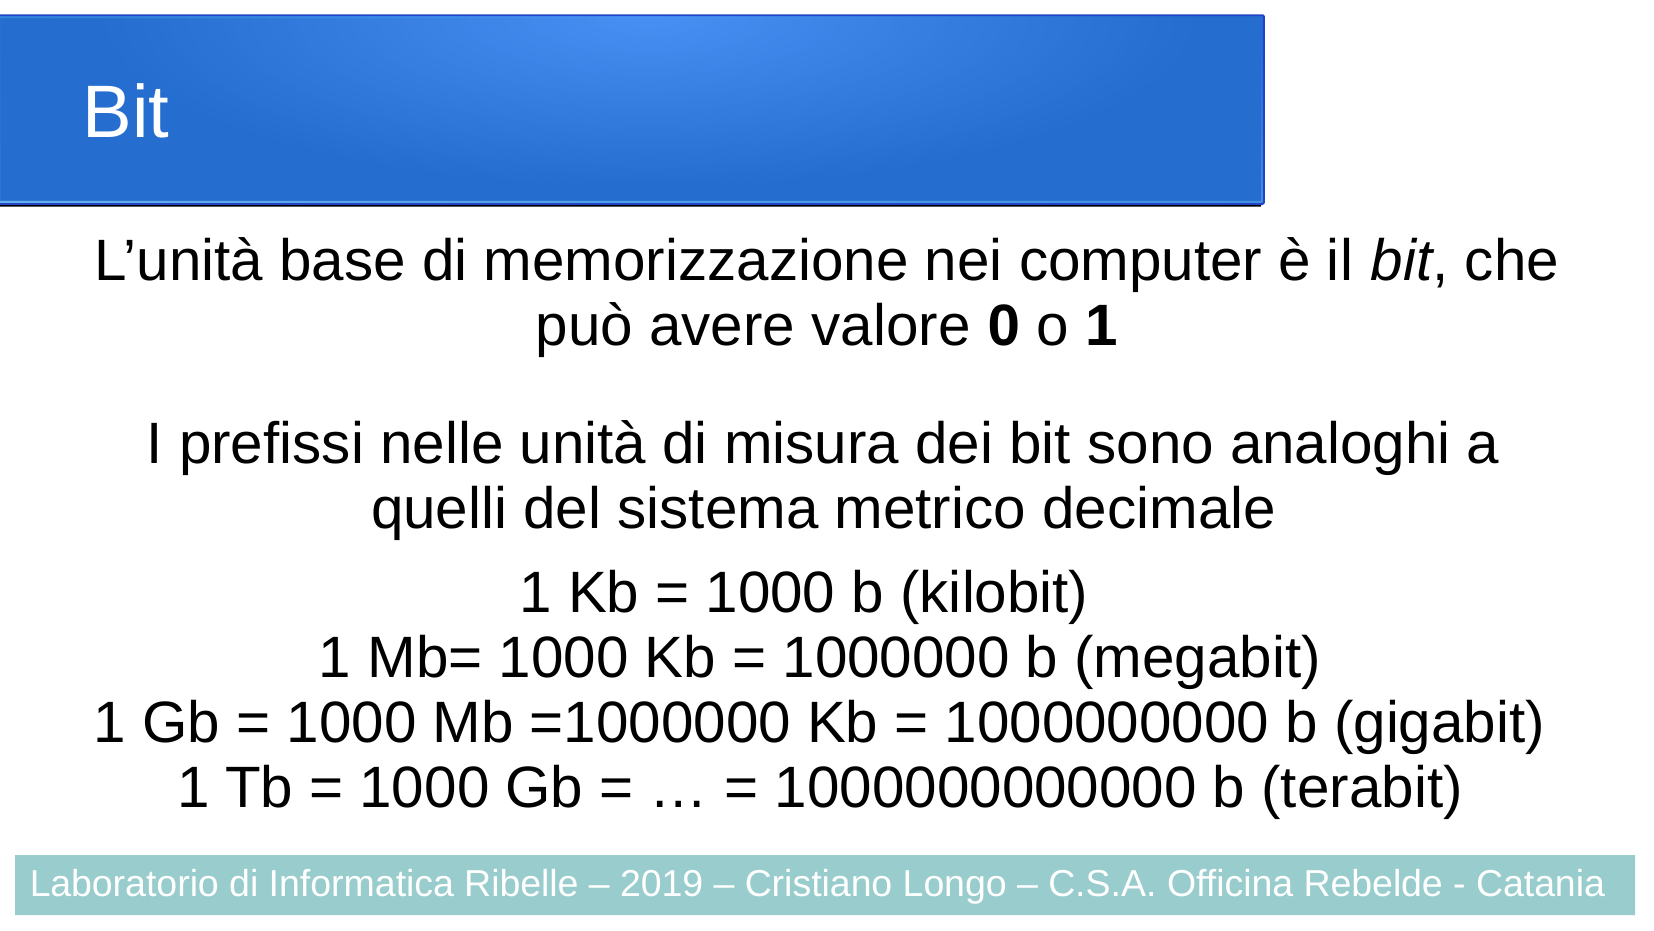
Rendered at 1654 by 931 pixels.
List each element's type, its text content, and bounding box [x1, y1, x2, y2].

text_box Laboratorio di Informatica Ribelle – 2019 – Cristiano Longo – C.S.A. Officina Rebelde - Catania [15, 855, 1636, 916]
text_box 1 Kb = 1000 b (kilobit) 1 Mb= 1000 Kb = 1000000 b (megabit) 1 Gb = 1000 Mb =1000000 Kb = 1000000000 b (gigabit) 1 Tb = 1000 Gb = … = 1000000000000 b (terabit) [76, 559, 1565, 820]
subtitle L’unità base di memorizzazione nei computer è il bit, che può avere valore 0 o 1 [82, 210, 1571, 376]
text_box I prefissi nelle unità di misura dei bit sono analoghi a quelli del sistema metrico decimale [79, 360, 1569, 592]
title Bit [82, 35, 1235, 189]
